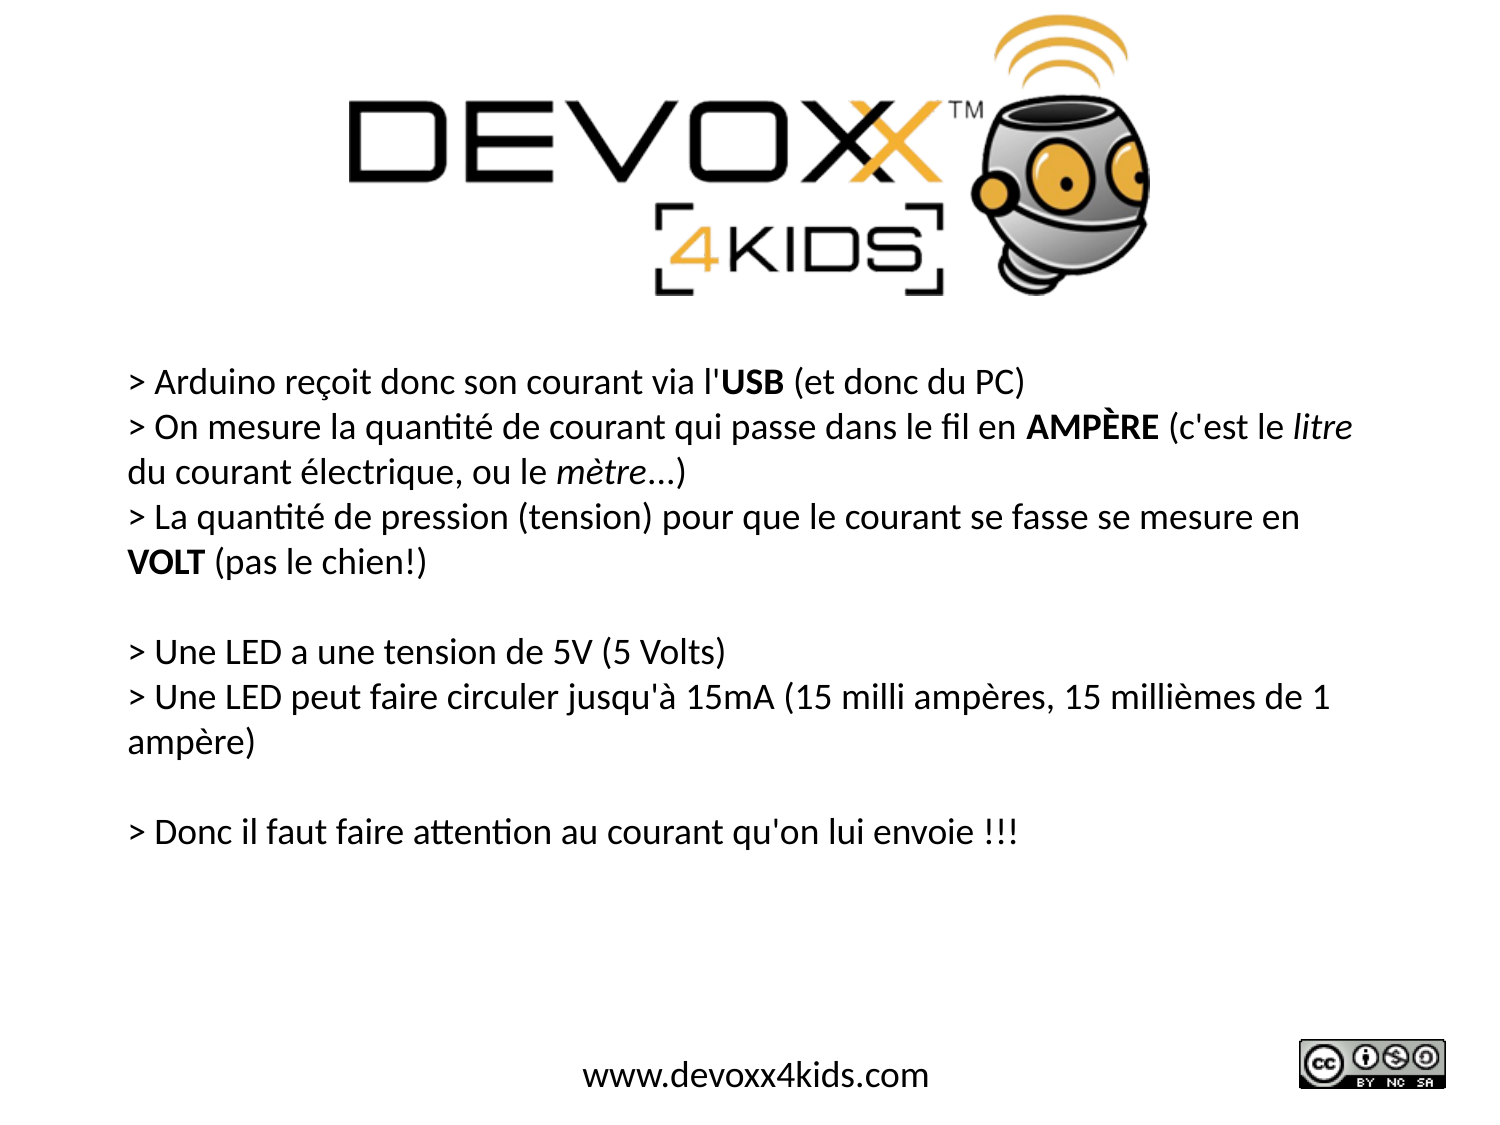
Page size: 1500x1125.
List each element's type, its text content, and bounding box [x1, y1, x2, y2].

picture [349, 14, 1150, 296]
picture [1299, 1039, 1446, 1089]
title > Arduino reçoit donc son courant via l'USB (et donc du PC) > On mesure la quantité de courant qui passe dans le fil en AMPÈRE (c'est le litre du courant électrique, ou le mètre...) > La quantité de pression (tension) pour que le courant se fasse se mesure en VOLT (pas le chien!) > Une LED a une tension de 5V (5 Volts) > Une LED peut faire circuler jusqu'à 15mA (15 milli ampères, 15 millièmes de 1 ampère) > Donc il faut faire attention au courant qu'on lui envoie !!! [112, 349, 1388, 898]
